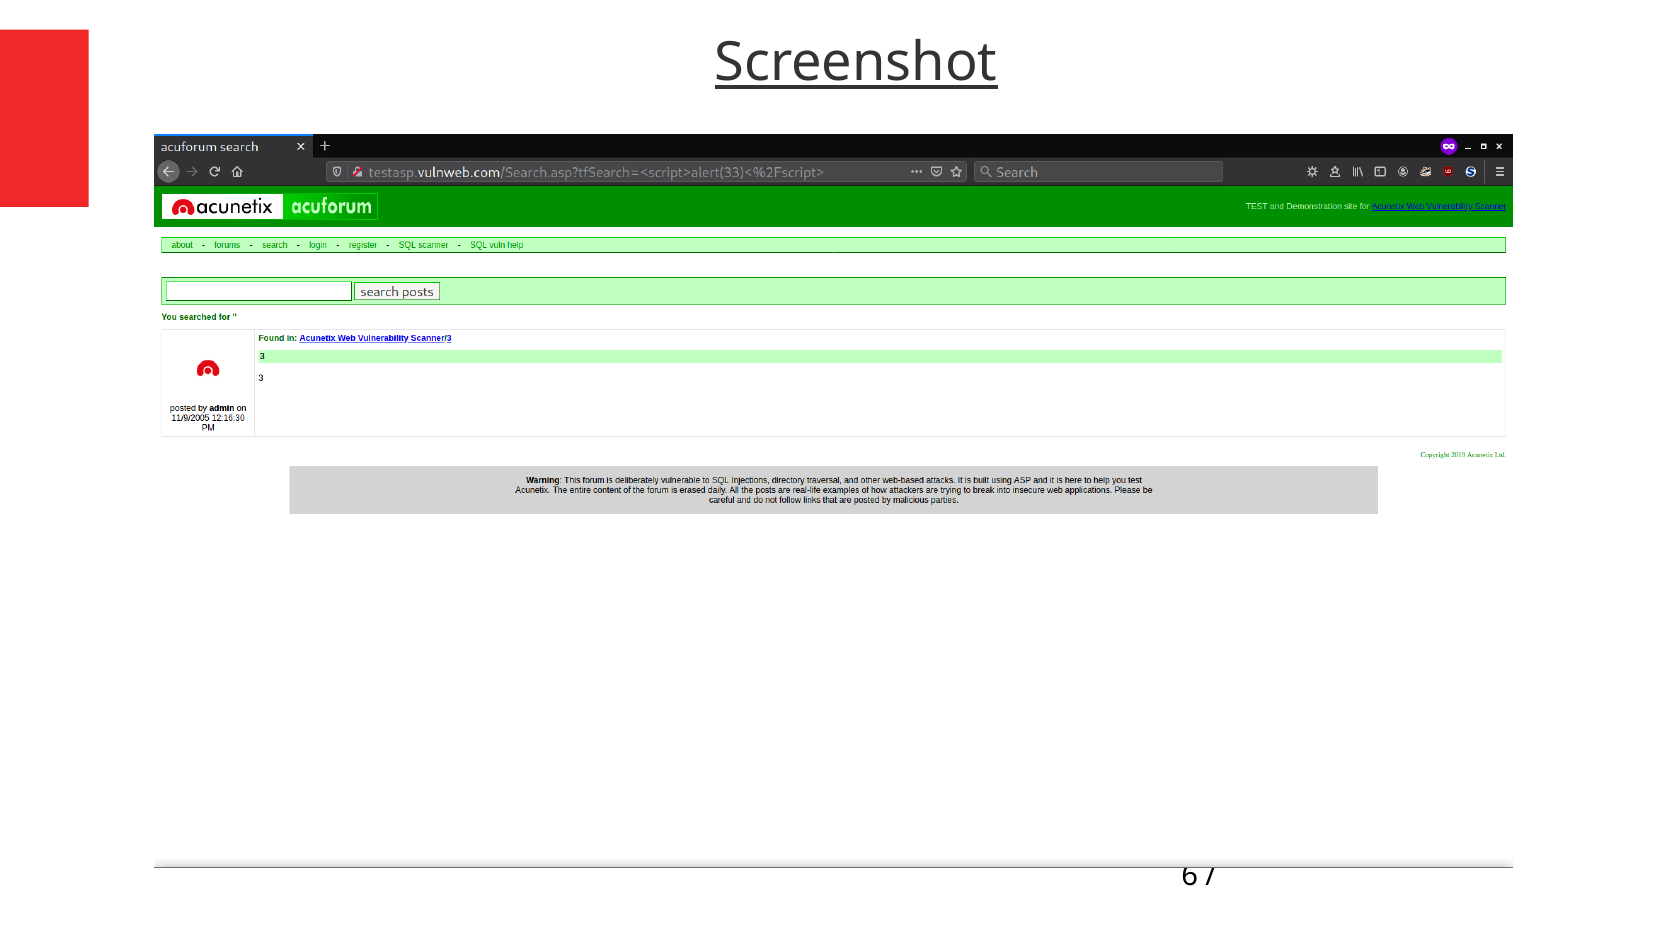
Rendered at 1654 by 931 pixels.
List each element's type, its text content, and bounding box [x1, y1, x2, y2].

text_box / [1181, 856, 1565, 922]
picture [154, 135, 1513, 868]
title Screenshot [118, 0, 1595, 148]
